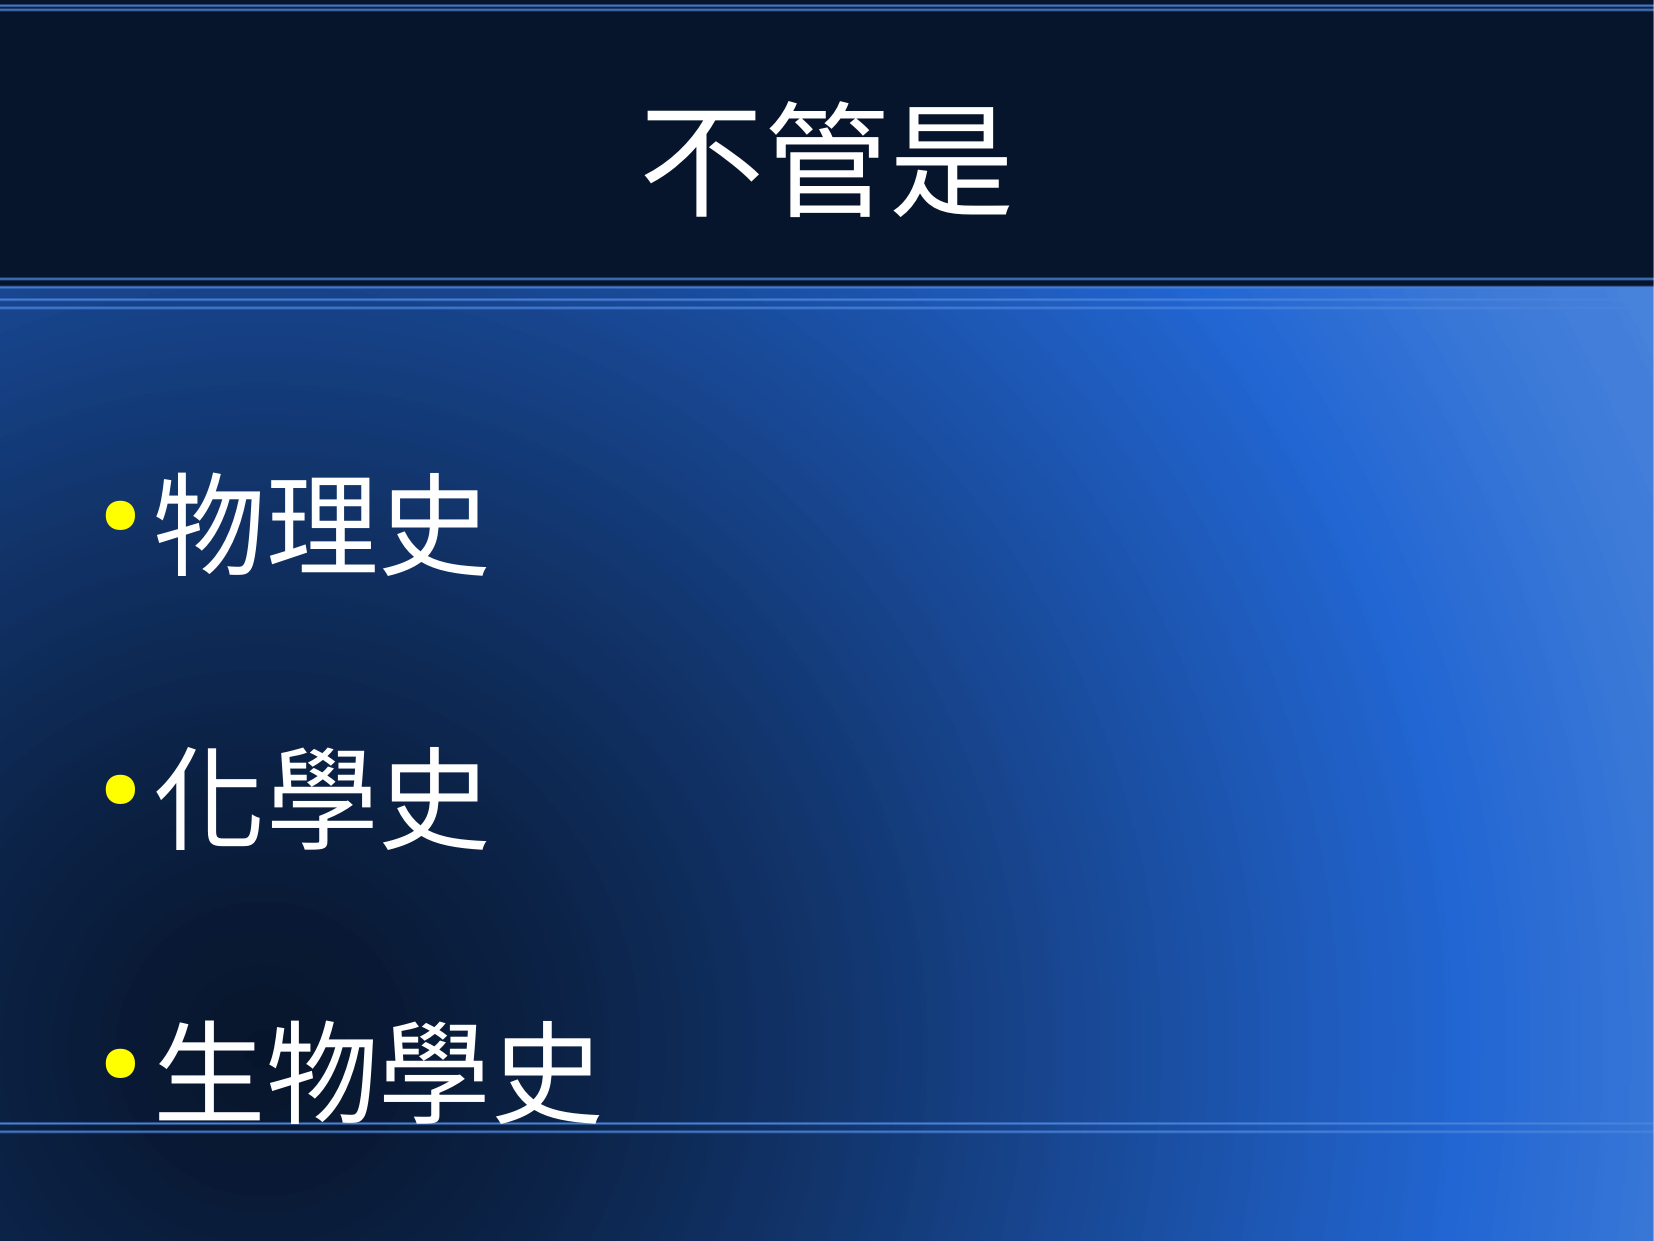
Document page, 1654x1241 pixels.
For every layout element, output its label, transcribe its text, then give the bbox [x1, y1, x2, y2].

list 物理史 化學史 生物學史 [82, 355, 1571, 1241]
picture [0, 0, 1654, 1241]
title 不管是 [82, 49, 1571, 257]
